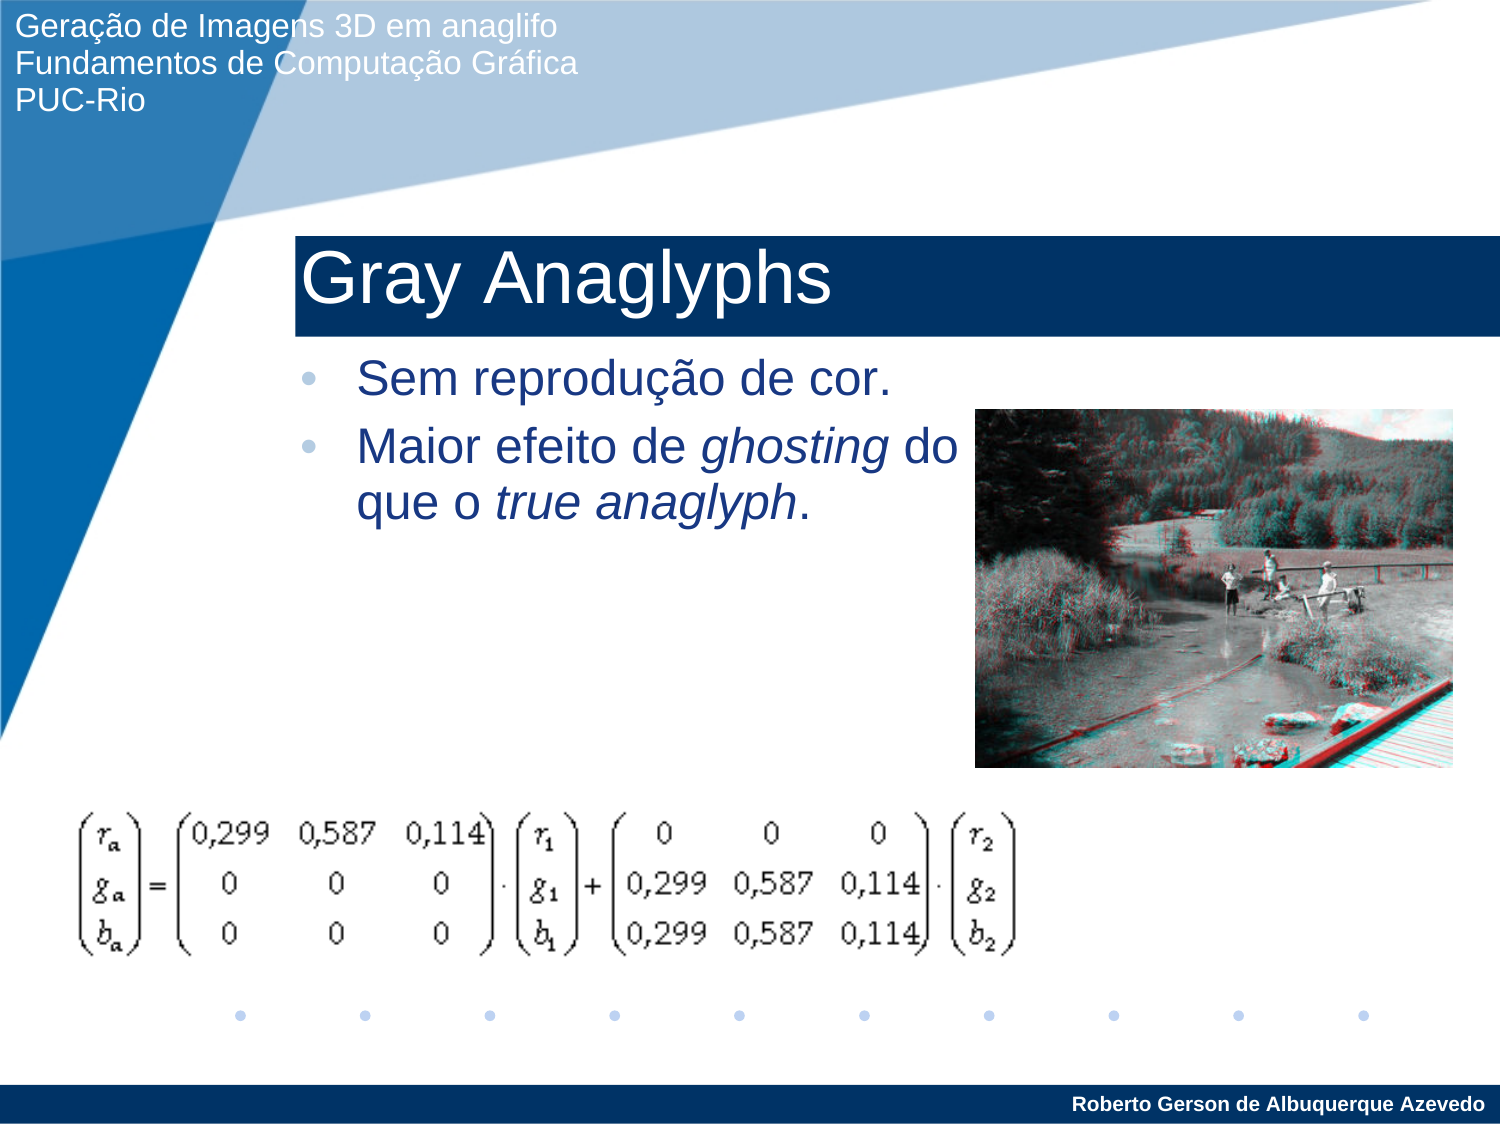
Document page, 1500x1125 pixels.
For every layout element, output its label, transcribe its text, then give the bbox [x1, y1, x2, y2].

title Gray Anaglyphs [300, 224, 1500, 331]
picture [0, 0, 1500, 986]
list Sem reprodução de cor. Maior efeito de ghosting do que o true anaglyph. [299, 350, 1475, 1093]
picture [975, 409, 1453, 768]
